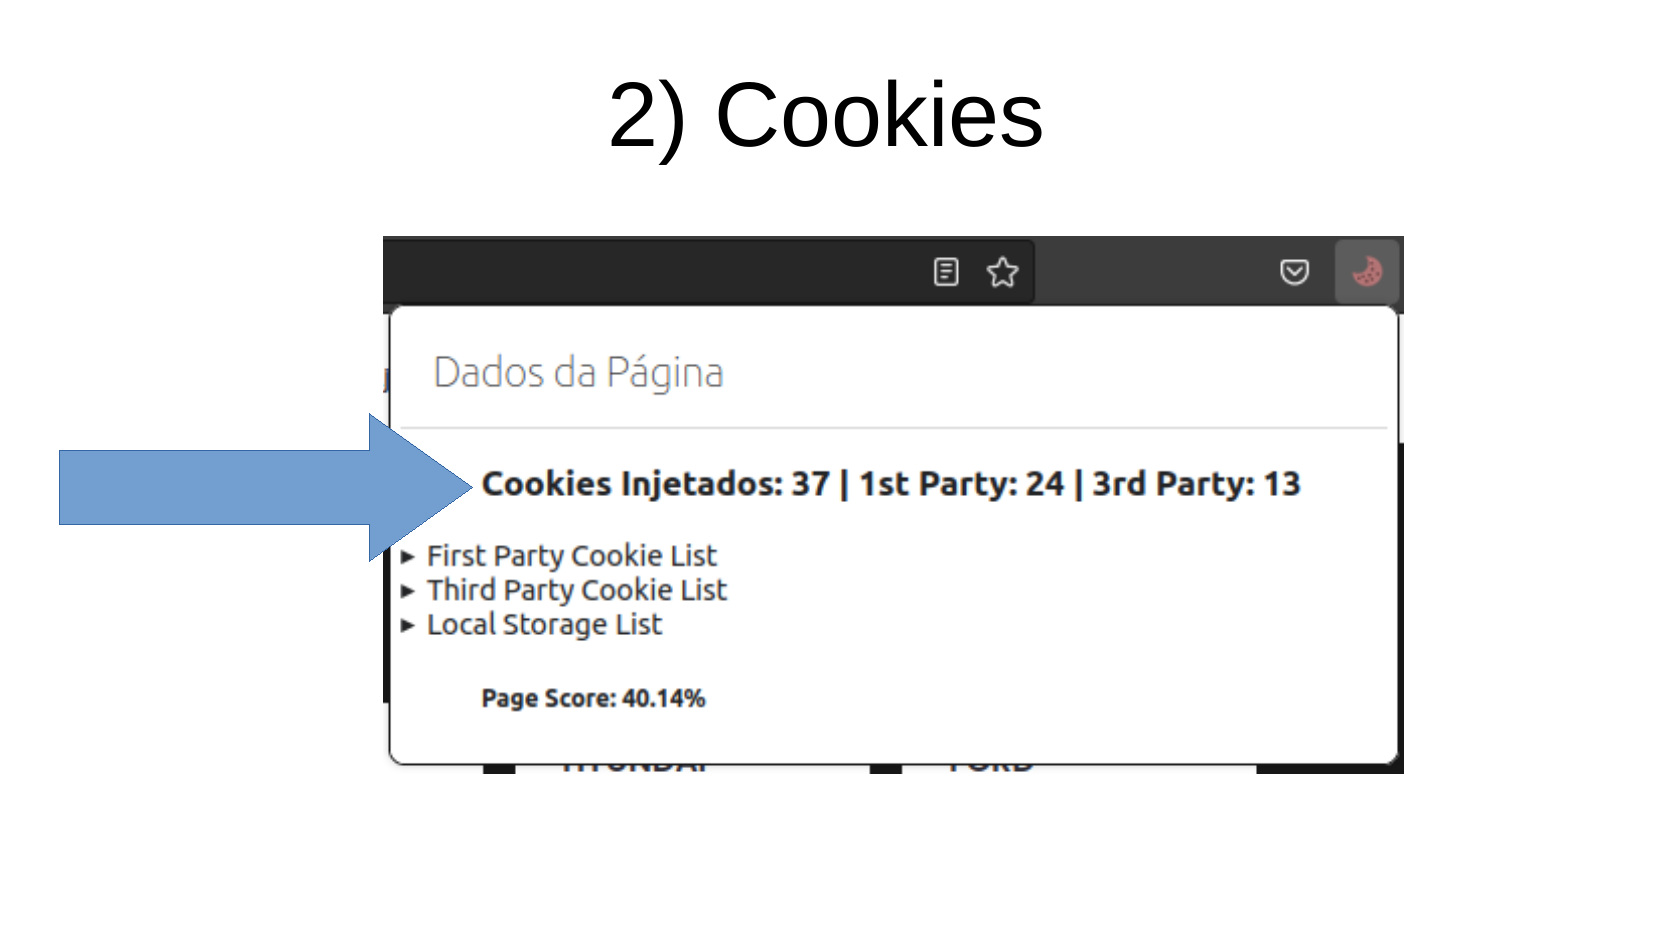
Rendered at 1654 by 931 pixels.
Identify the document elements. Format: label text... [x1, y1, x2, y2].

picture [383, 236, 1404, 774]
title 2) Cookies [82, 37, 1571, 193]
text_box [59, 413, 473, 562]
